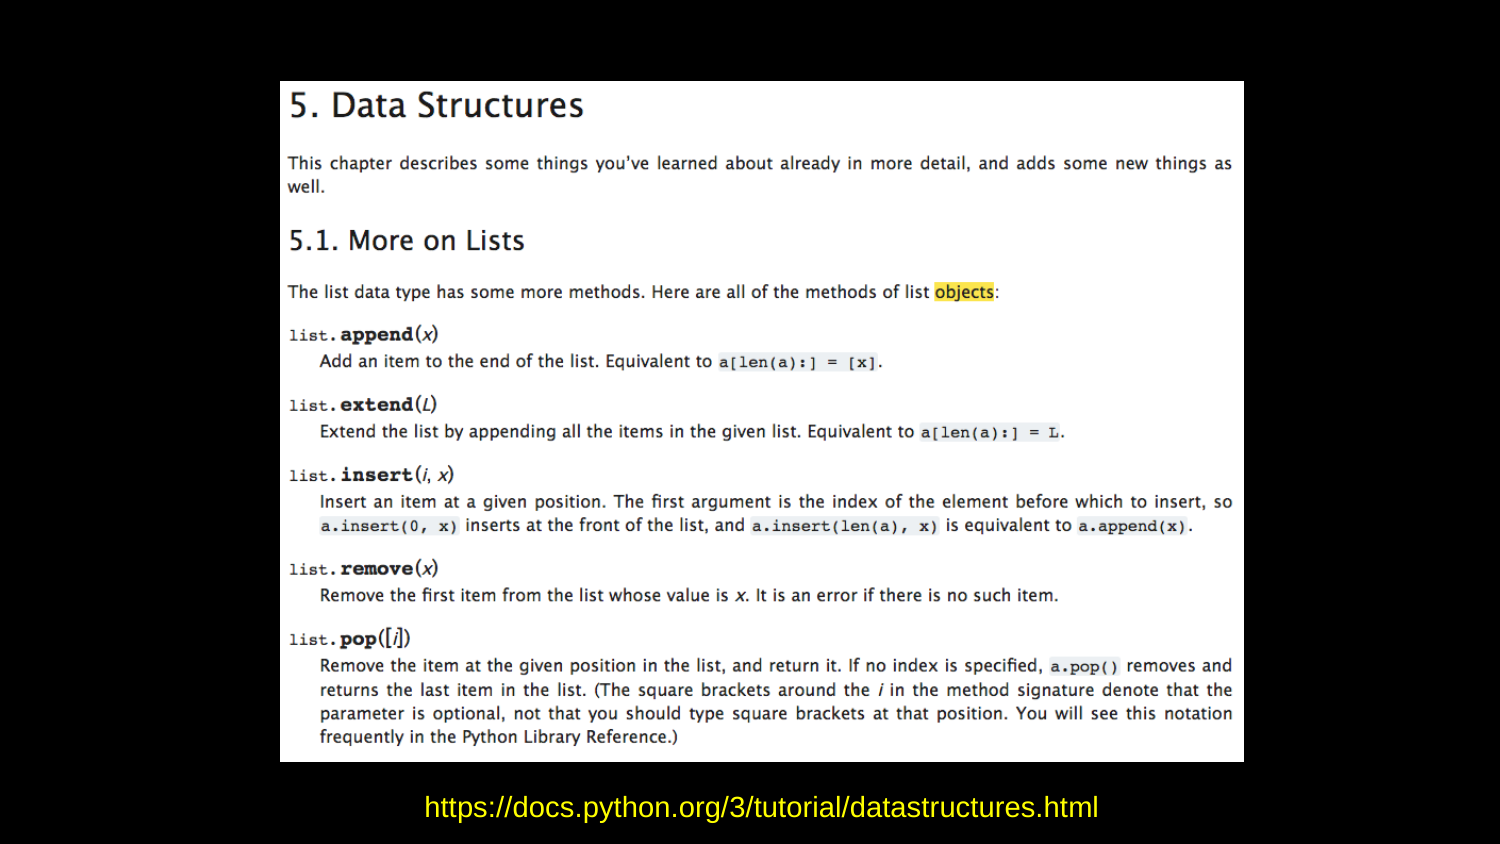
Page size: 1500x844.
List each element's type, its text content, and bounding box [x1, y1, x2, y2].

picture [280, 81, 1244, 762]
text_box https://docs.python.org/3/tutorial/datastructures.html [409, 780, 1116, 831]
